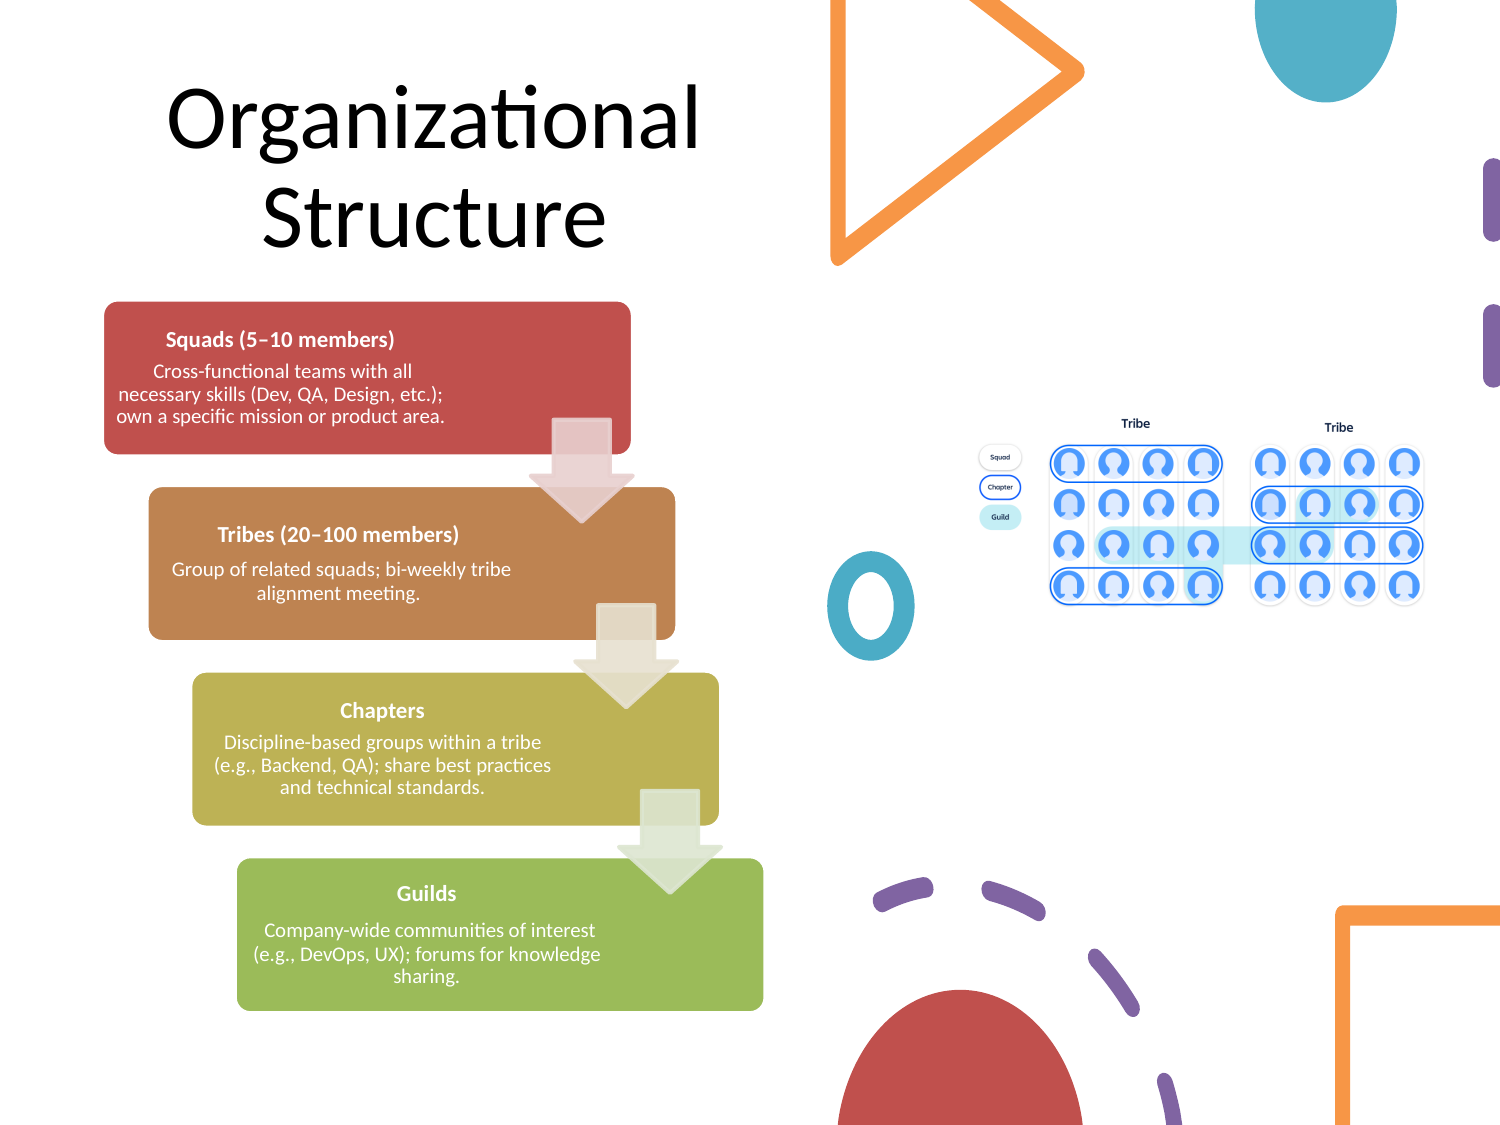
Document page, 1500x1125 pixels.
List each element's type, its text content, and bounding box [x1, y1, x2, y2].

text_box [575, 605, 678, 708]
text_box [837, 989, 1083, 1125]
text_box [1335, 905, 1500, 1125]
text_box [970, 407, 1436, 612]
text_box [1156, 1072, 1183, 1125]
text_box [981, 880, 1046, 922]
text_box Squads (5–10 members) Cross-functional teams with all necessary skills (Dev, QA, Design, etc.); own a specific mission or product area. [101, 299, 633, 457]
text_box [1254, 0, 1397, 103]
text_box [530, 419, 633, 522]
text_box Chapters Discipline-based groups within a tribe (e.g., Backend, QA); share best practices and technical standards. [190, 670, 722, 828]
text_box [619, 790, 722, 893]
text_box [1087, 948, 1140, 1017]
title Organizational Structure [103, 59, 767, 278]
text_box [872, 877, 934, 913]
text_box Tribes (20–100 members) Group of related squads; bi-weekly tribe alignment meeting. [146, 485, 678, 643]
text_box Guilds Company-wide communities of interest (e.g., DevOps, UX); forums for knowledge sharing. [234, 856, 766, 1014]
text_box [830, 0, 1085, 267]
